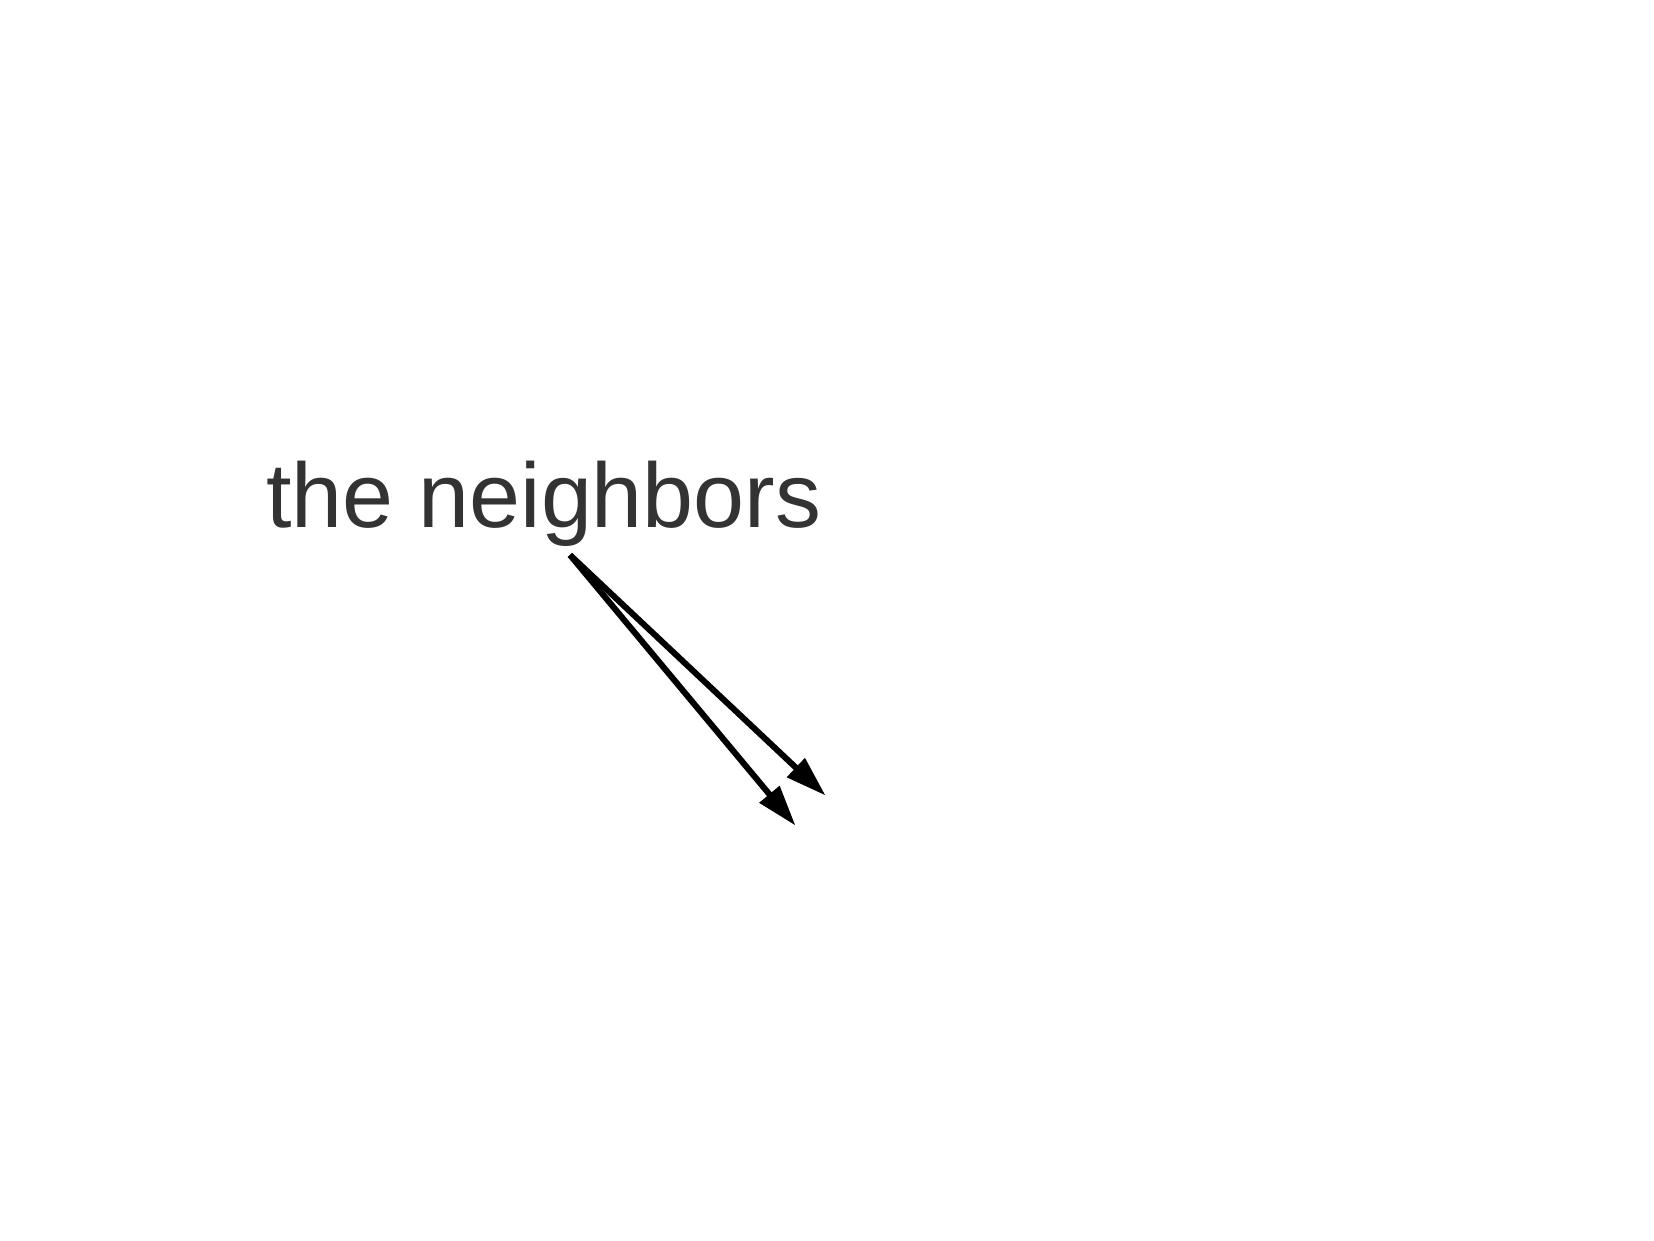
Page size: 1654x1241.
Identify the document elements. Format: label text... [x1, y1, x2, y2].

text_box the neighbors [251, 437, 837, 556]
picture [123, 0, 1530, 1241]
